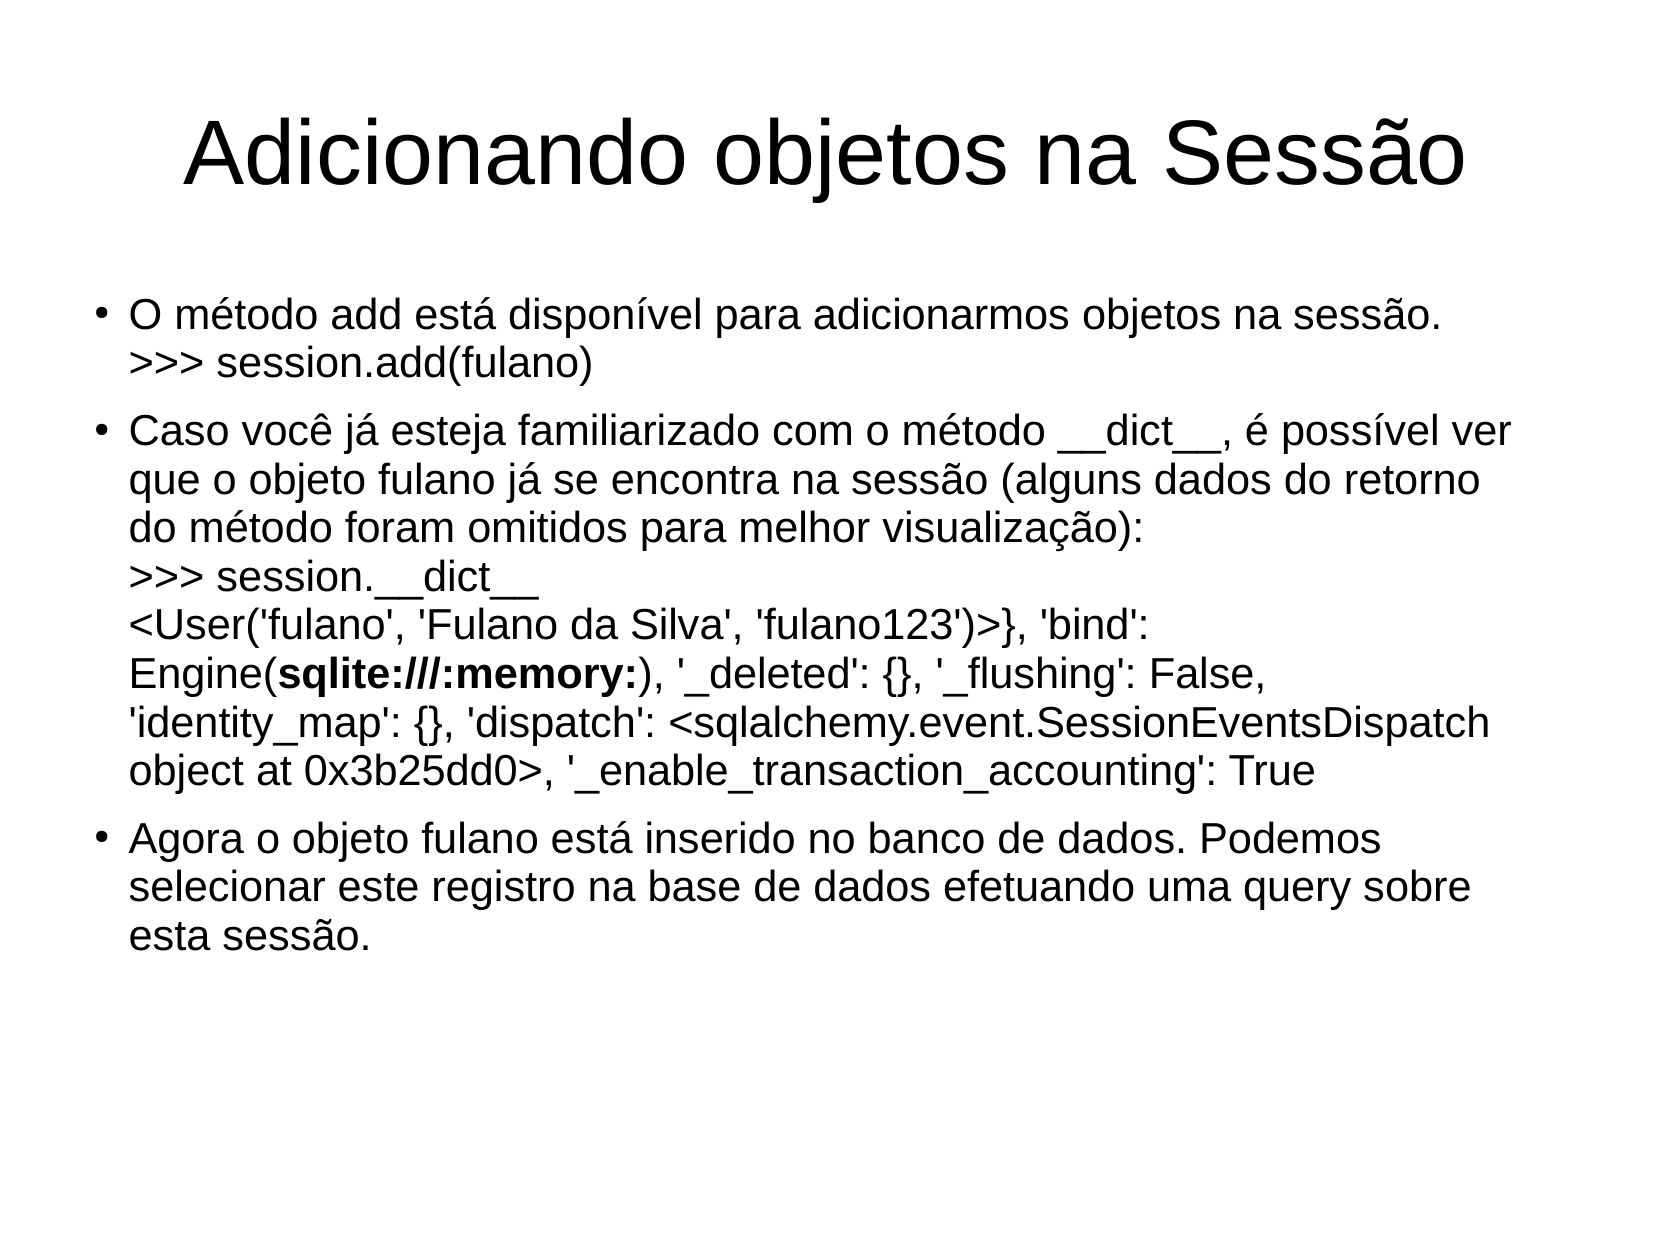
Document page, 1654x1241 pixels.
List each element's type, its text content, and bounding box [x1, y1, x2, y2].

title Adicionando objetos na Sessão [82, 49, 1571, 257]
list O método add está disponível para adicionarmos objetos na sessão. >>> session.add(fulano) Caso você já esteja familiarizado com o método __dict__, é possível ver que o objeto fulano já se encontra na sessão (alguns dados do retorno do método foram omitidos para melhor visualização): >>> session.__dict__ <User('fulano', 'Fulano da Silva', 'fulano123')>}, 'bind': Engine(sqlite:///:memory:), '_deleted': {}, '_flushing': False, 'identity_map': {}, 'dispatch': <sqlalchemy.event.SessionEventsDispatch object at 0x3b25dd0>, '_enable_transaction_accounting': True Agora o objeto fulano está inserido no banco de dados. Podemos selecionar este registro na base de dados efetuando uma query sobre esta sessão. [82, 290, 1538, 1010]
